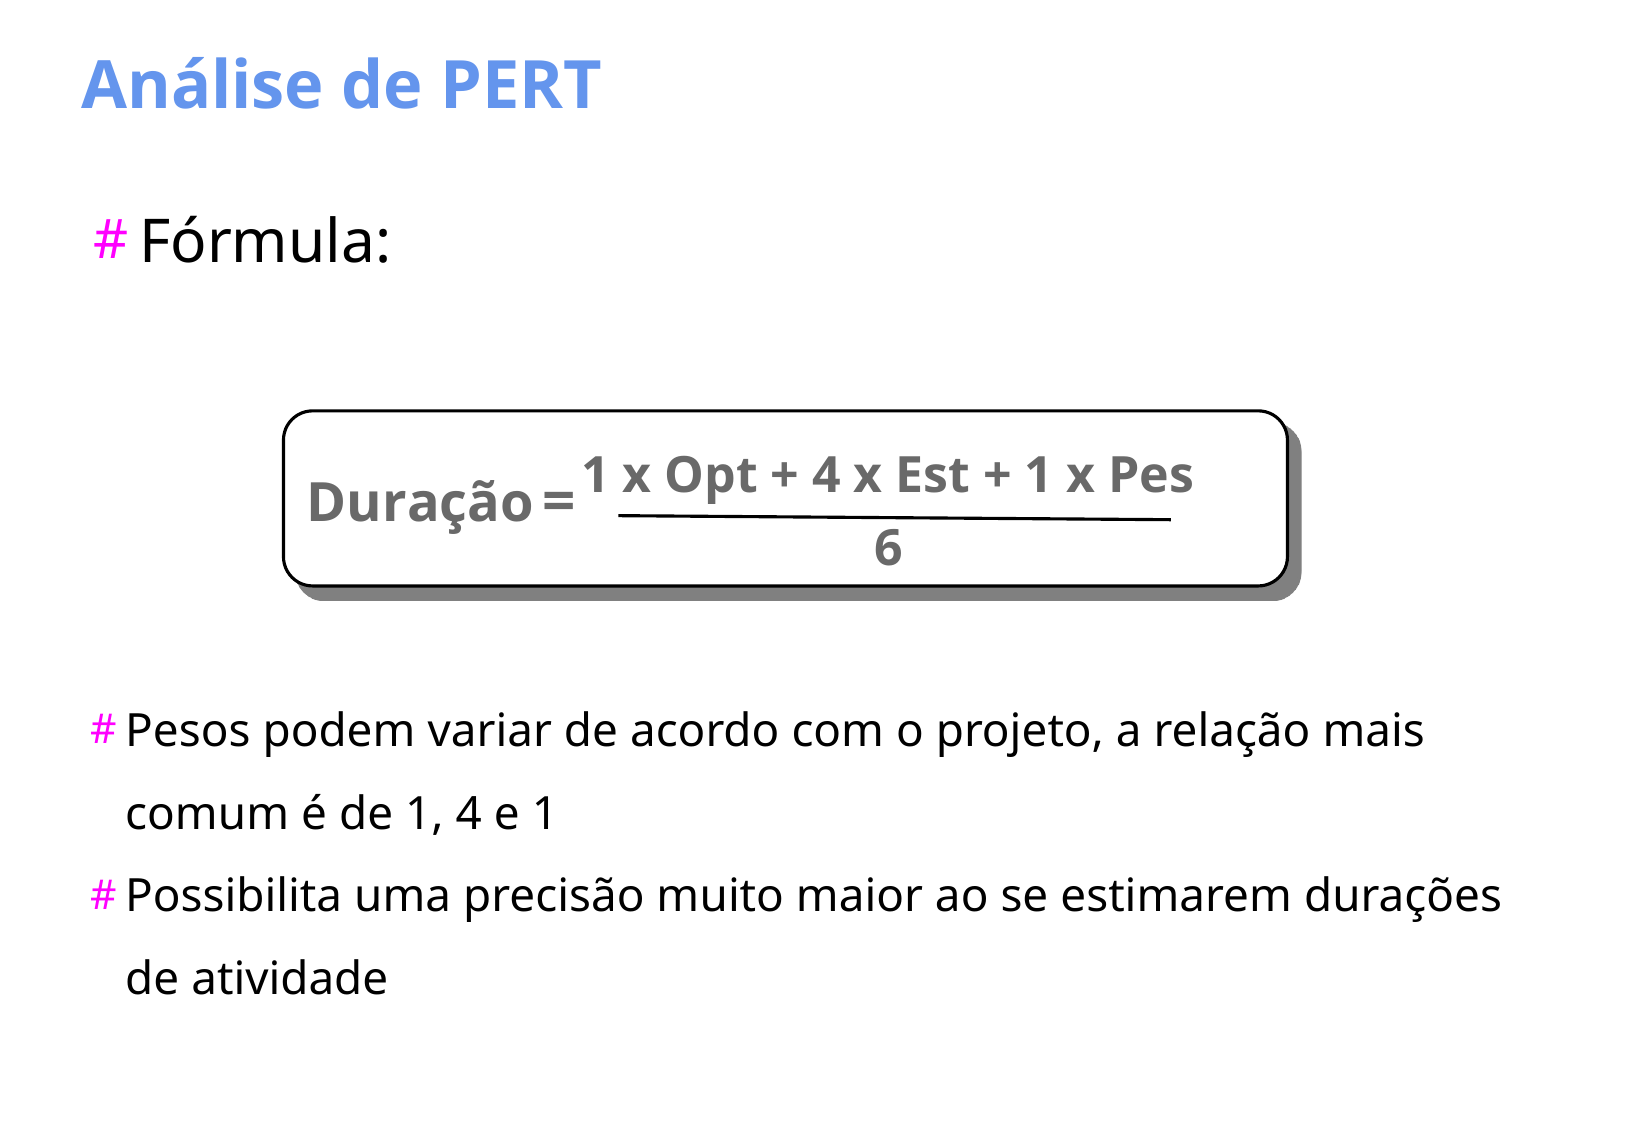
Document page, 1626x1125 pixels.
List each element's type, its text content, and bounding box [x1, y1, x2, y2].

title Análise de PERT [81, 41, 1544, 122]
list Fórmula: [81, 165, 1544, 308]
text_box Duração = [283, 410, 1288, 586]
text_box 6 [859, 507, 919, 584]
text_box 1 x Opt + 4 x Est + 1 x Pes [566, 435, 1210, 511]
list Pesos podem variar de acordo com o projeto, a relação mais comum é de 1, 4 e 1 Possibilita uma precisão muito maior ao se estimarem durações de atividade [81, 673, 1544, 1004]
